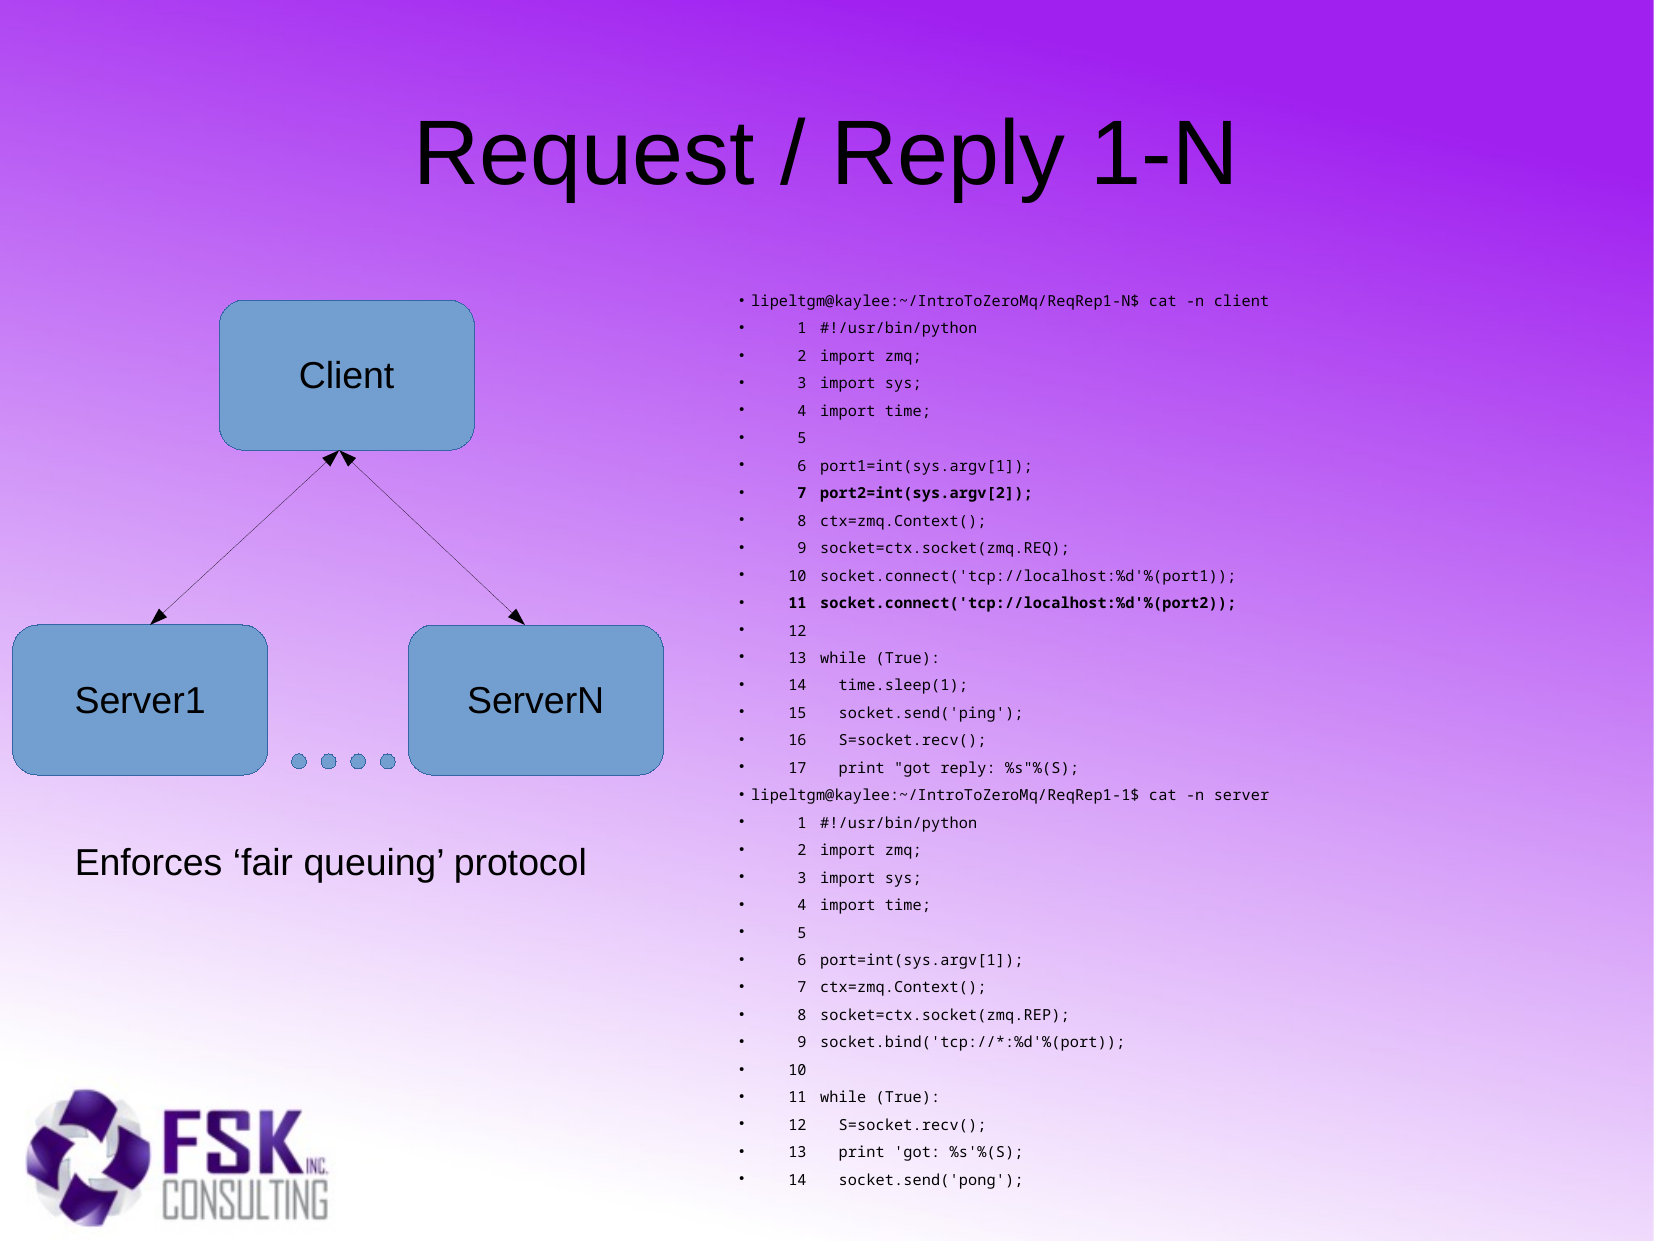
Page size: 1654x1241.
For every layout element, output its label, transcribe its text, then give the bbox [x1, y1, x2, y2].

text_box Enforces ‘fair queuing’ protocol [60, 834, 721, 901]
text_box [321, 753, 337, 769]
text_box Server1 [12, 624, 268, 776]
text_box [291, 753, 307, 769]
text_box ServerN [408, 625, 664, 776]
list lipeltgm@kaylee:~/IntroToZeroMq/ReqRep1-N$ cat -n client 1 #!/usr/bin/python 2 import zmq; 3 import sys; 4 import time; 5 6 port1=int(sys.argv[1]); 7 port2=int(sys.argv[2]); 8 ctx=zmq.Context(); 9 socket=ctx.socket(zmq.REQ); 10 socket.connect('tcp://localhost:%d'%(port1)); 11 socket.connect('tcp://localhost:%d'%(port2)); 12 13 while (True): 14 time.sleep(1); 15 socket.send('ping'); 16 S=socket.recv(); 17 print "got reply: %s"%(S); lipeltgm@kaylee:~/IntroToZeroMq/ReqRep1-1$ cat -n server 1 #!/usr/bin/python 2 import zmq; 3 import sys; 4 import time; 5 6 port=int(sys.argv[1]); 7 ctx=zmq.Context(); 8 socket=ctx.socket(zmq.REP); 9 socket.bind('tcp://*:%d'%(port)); 10 11 while (True): 12 S=socket.recv(); 13 print 'got: %s'%(S); 14 socket.send('pong'); [735, 290, 1571, 1216]
title Request / Reply 1-N [82, 49, 1571, 257]
text_box [350, 753, 366, 769]
text_box Client [219, 300, 475, 451]
picture [0, 0, 1654, 1241]
text_box [380, 753, 396, 769]
